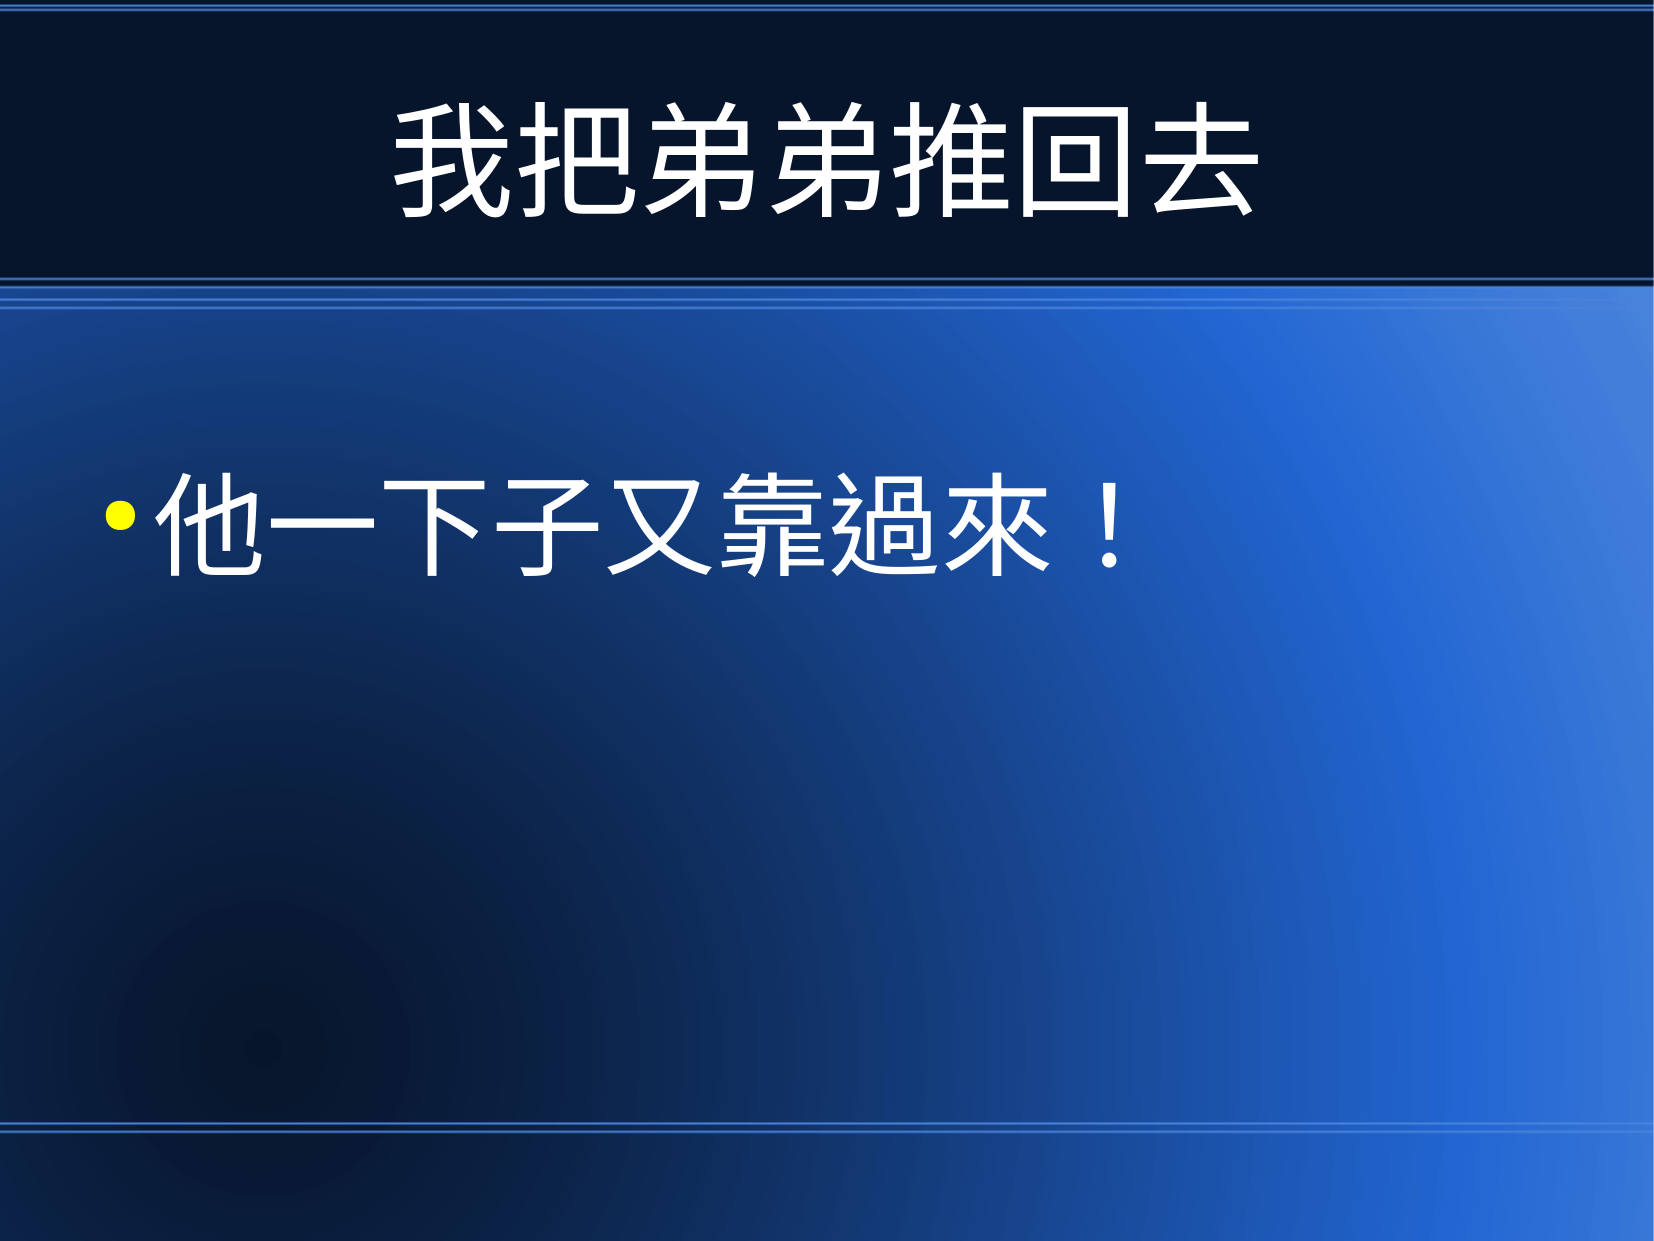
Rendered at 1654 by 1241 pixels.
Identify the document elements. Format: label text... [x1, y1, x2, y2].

list 他一下子又靠過來！ [82, 355, 1571, 1241]
title 我把弟弟推回去 [82, 49, 1571, 257]
picture [0, 0, 1654, 1241]
